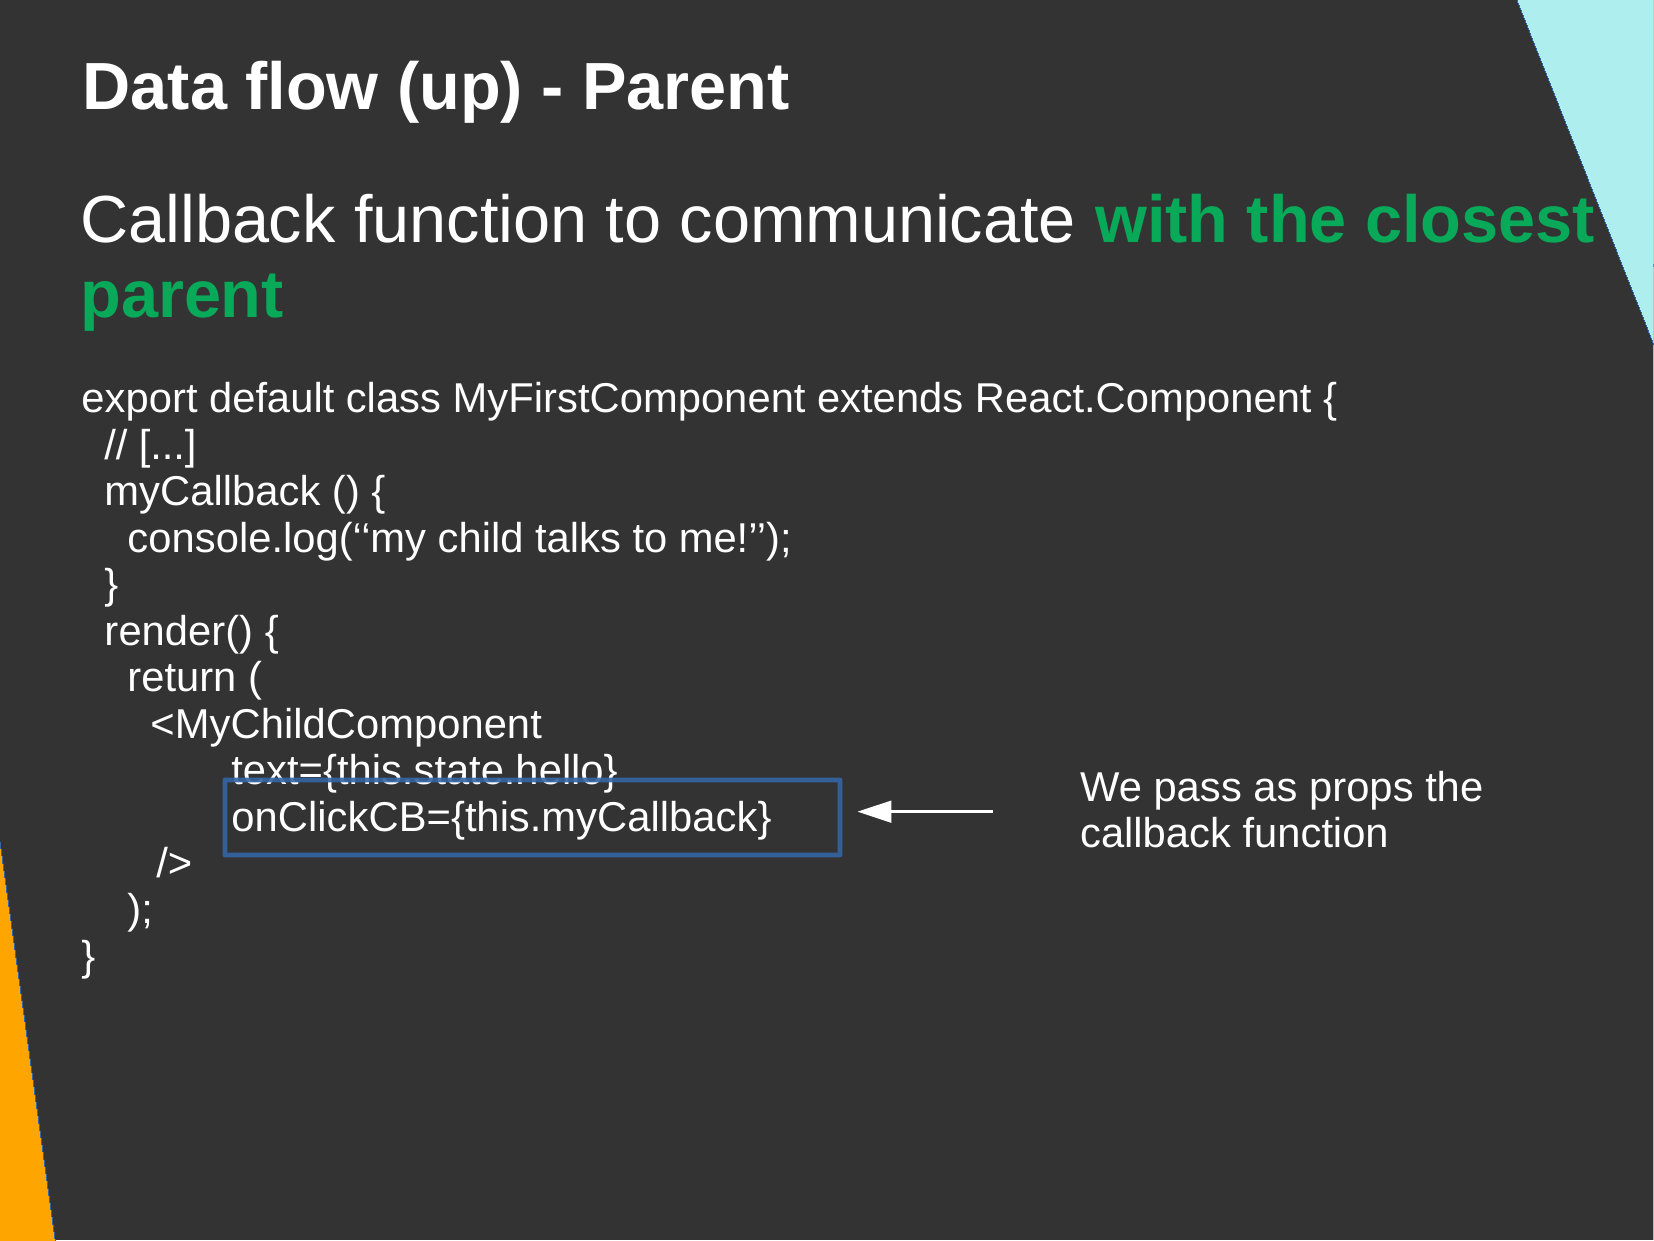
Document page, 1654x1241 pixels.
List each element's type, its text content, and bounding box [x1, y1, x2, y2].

text_box [225, 780, 841, 856]
title Callback function to communicate with the closest parent [80, 182, 1653, 650]
text_box [1517, 0, 1654, 345]
title export default class MyFirstComponent extends React.Component { // [...] myCallback () { console.log(‘‘my child talks to me!’’); } render() { return ( <MyChildComponent text={this.state.hello} onClickCB={this.myCallback} /> ); } [81, 375, 1654, 1066]
title Data flow (up) - Parent [82, 49, 1111, 125]
text_box We pass as props the callback function [1080, 706, 1561, 913]
text_box [0, 841, 56, 1241]
